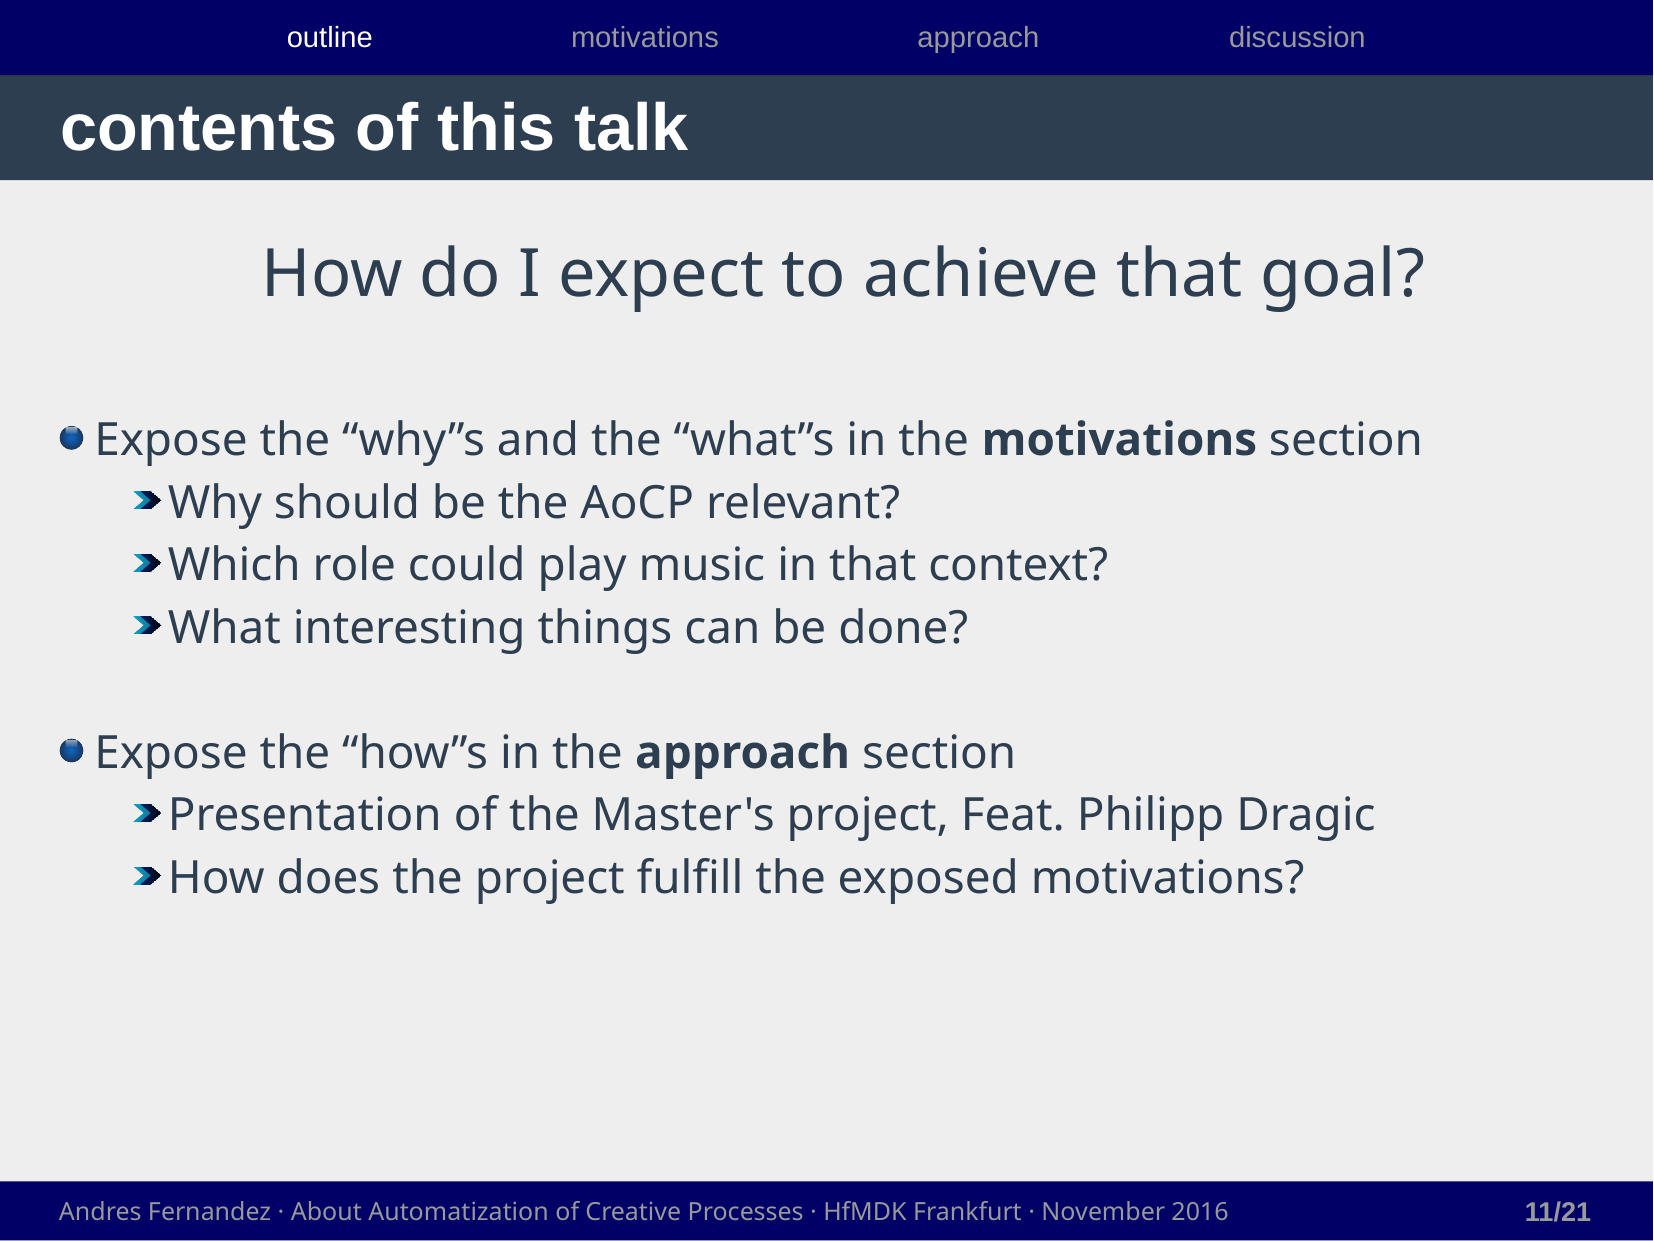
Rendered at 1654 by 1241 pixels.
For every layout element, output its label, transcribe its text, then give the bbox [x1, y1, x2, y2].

title contents of this talk [59, 76, 1594, 181]
subtitle How do I expect to achieve that goal? Expose the “why”s and the “what”s in the motivations section Why should be the AoCP relevant? Which role could play music in that context? What interesting things can be done? Expose the “how”s in the approach section Presentation of the Master's project, Feat. Philipp Dragic How does the project fulfill the exposed motivations? [58, 225, 1594, 1141]
text_box [385, 551, 451, 622]
text_box outline motivations approach discussion [0, 0, 1653, 76]
